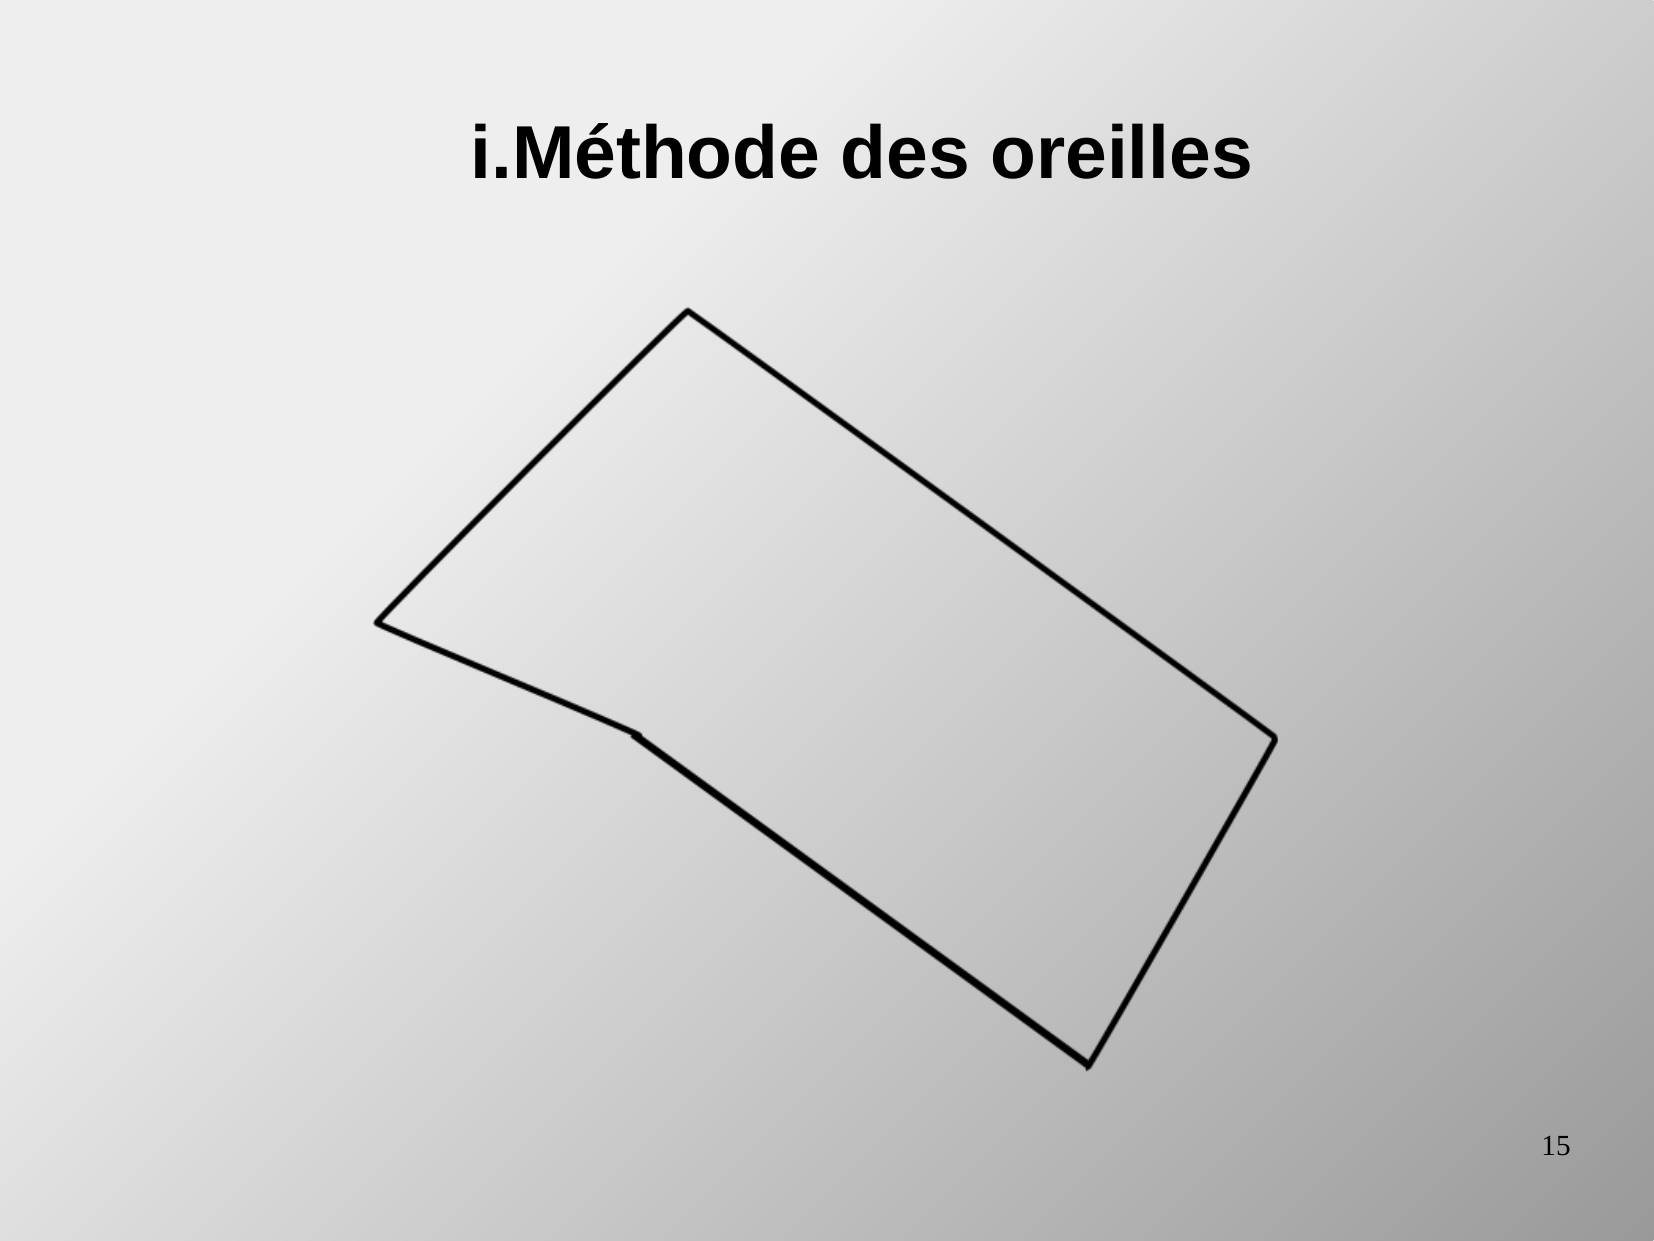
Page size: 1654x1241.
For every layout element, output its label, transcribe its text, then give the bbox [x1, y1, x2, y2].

title i.Méthode des oreilles [82, 49, 1571, 257]
picture [364, 290, 1289, 1109]
